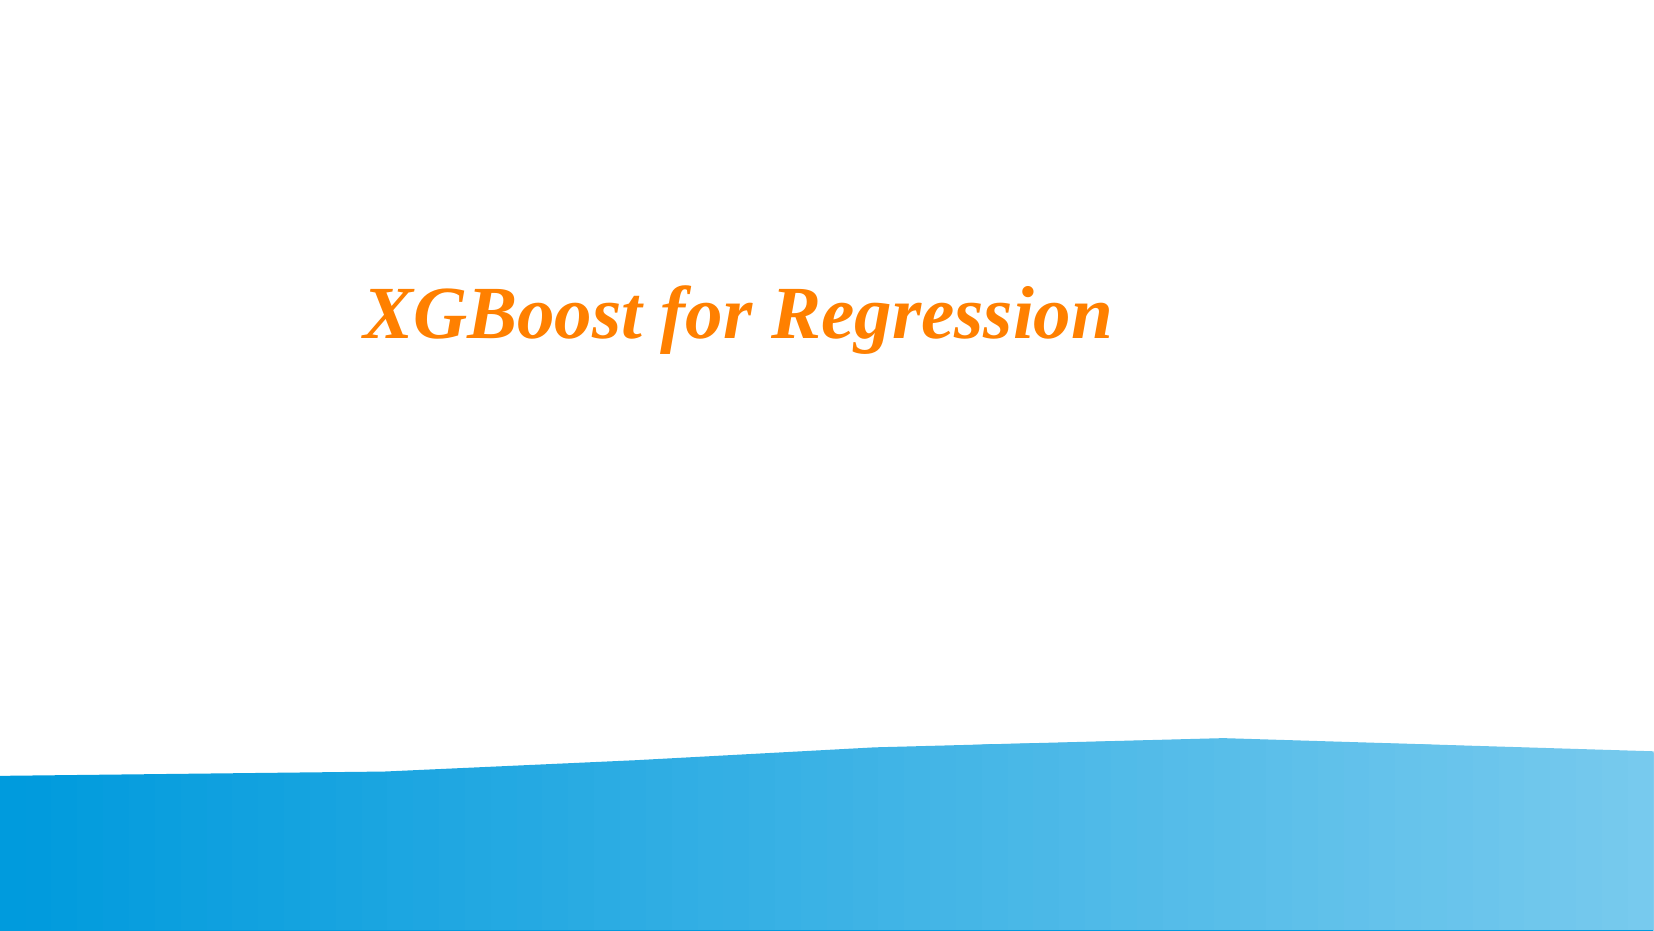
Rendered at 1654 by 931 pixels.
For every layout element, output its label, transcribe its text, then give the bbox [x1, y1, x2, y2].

title XGBoost for Regression [0, 265, 1477, 443]
